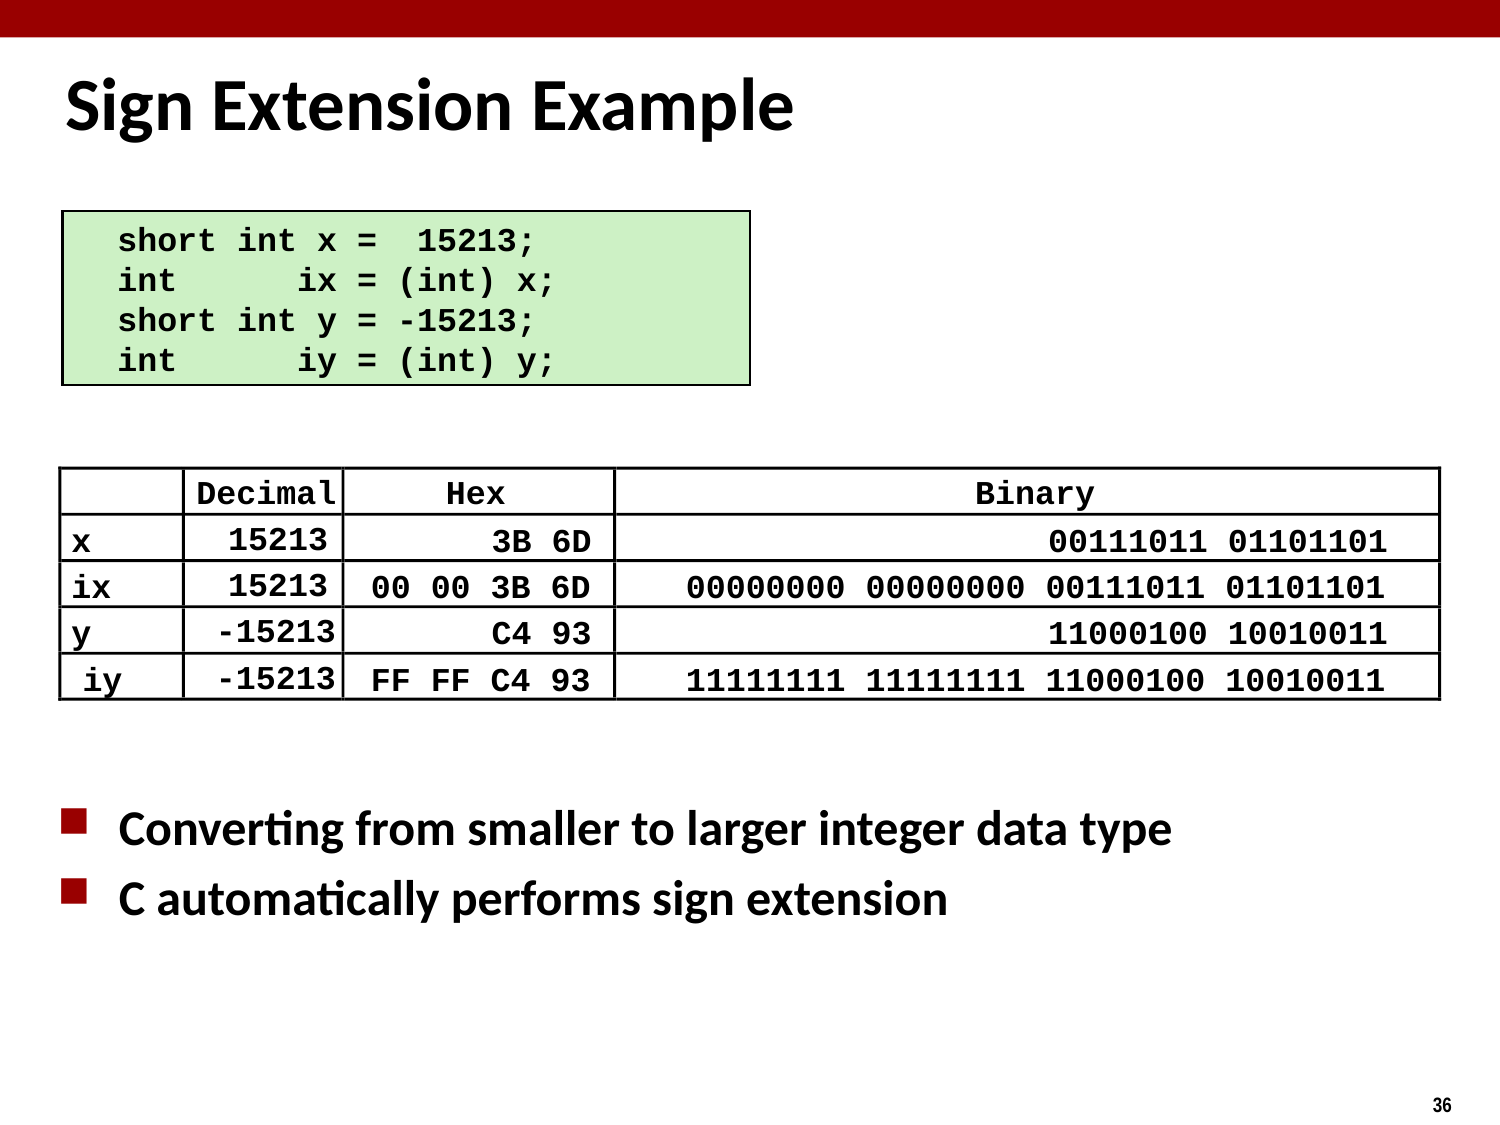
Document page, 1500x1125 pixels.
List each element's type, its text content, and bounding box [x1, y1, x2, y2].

text_box ix [71, 565, 112, 605]
text_box Sign Extension Example [50, 53, 1200, 148]
text_box 11000100 10010011 [1048, 611, 1389, 651]
text_box y [71, 611, 92, 651]
text_box 3B 6D [491, 518, 592, 559]
text_box x [71, 518, 92, 559]
text_box -15213 [215, 609, 336, 650]
text_box Converting from smaller to larger integer data type C automatically performs sign extension [47, 788, 1411, 1058]
text_box iy [82, 657, 123, 697]
text_box Decimal [196, 470, 337, 511]
text_box [58, 466, 1442, 701]
text_box 15213 [228, 563, 329, 604]
text_box FF FF C4 93 [370, 657, 591, 697]
text_box short int x = 15213; int ix = (int) x; short int y = -15213; int iy = (int) y; [62, 210, 750, 386]
text_box 00 00 3B 6D [370, 565, 591, 605]
text_box C4 93 [491, 611, 592, 651]
text_box Hex [445, 470, 506, 511]
text_box 11111111 11111111 11000100 10010011 [685, 657, 1386, 697]
text_box Binary [975, 470, 1096, 511]
text_box 15213 [228, 517, 329, 558]
text_box 00111011 01101101 [1048, 518, 1389, 559]
text_box -15213 [215, 655, 336, 696]
text_box 00000000 00000000 00111011 01101101 [685, 565, 1386, 605]
